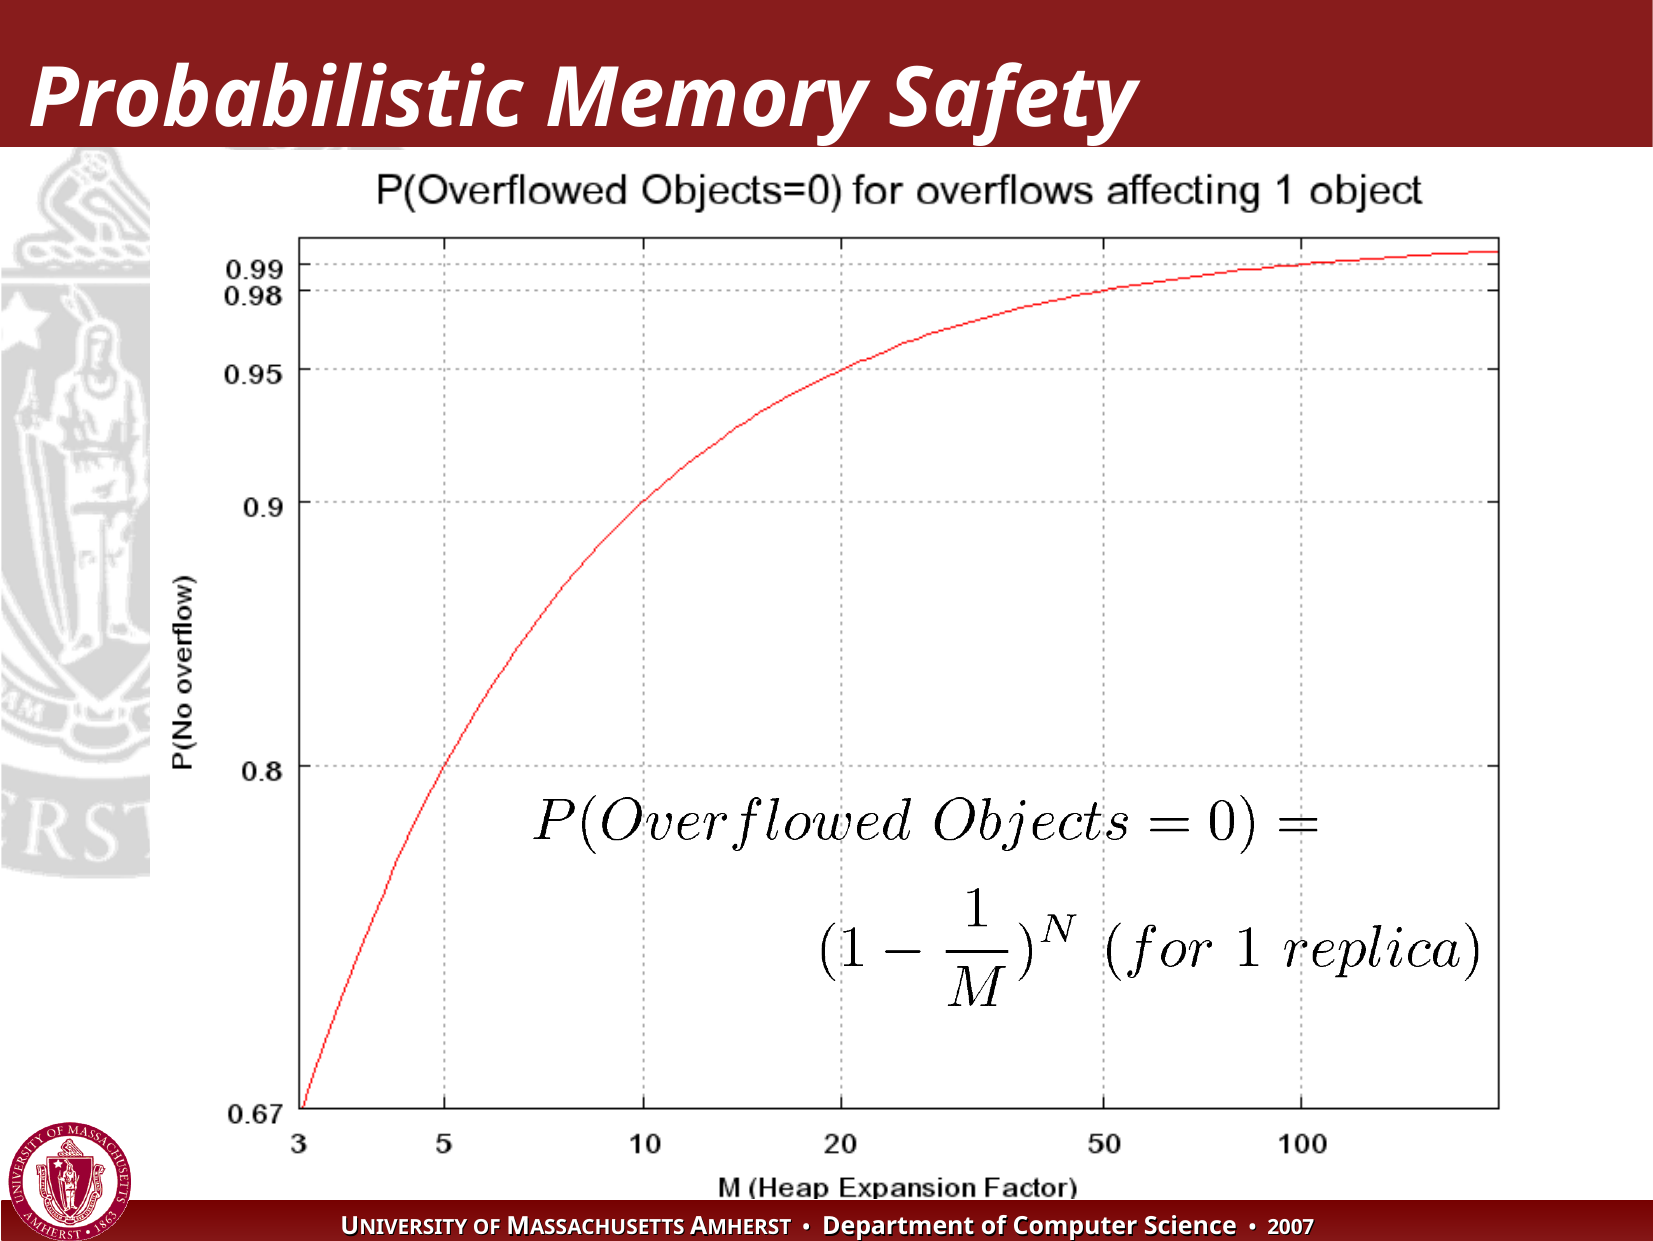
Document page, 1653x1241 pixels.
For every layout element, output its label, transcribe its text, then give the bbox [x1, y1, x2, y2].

picture [0, 147, 1653, 1241]
title Probabilistic Memory Safety [28, 0, 1558, 216]
